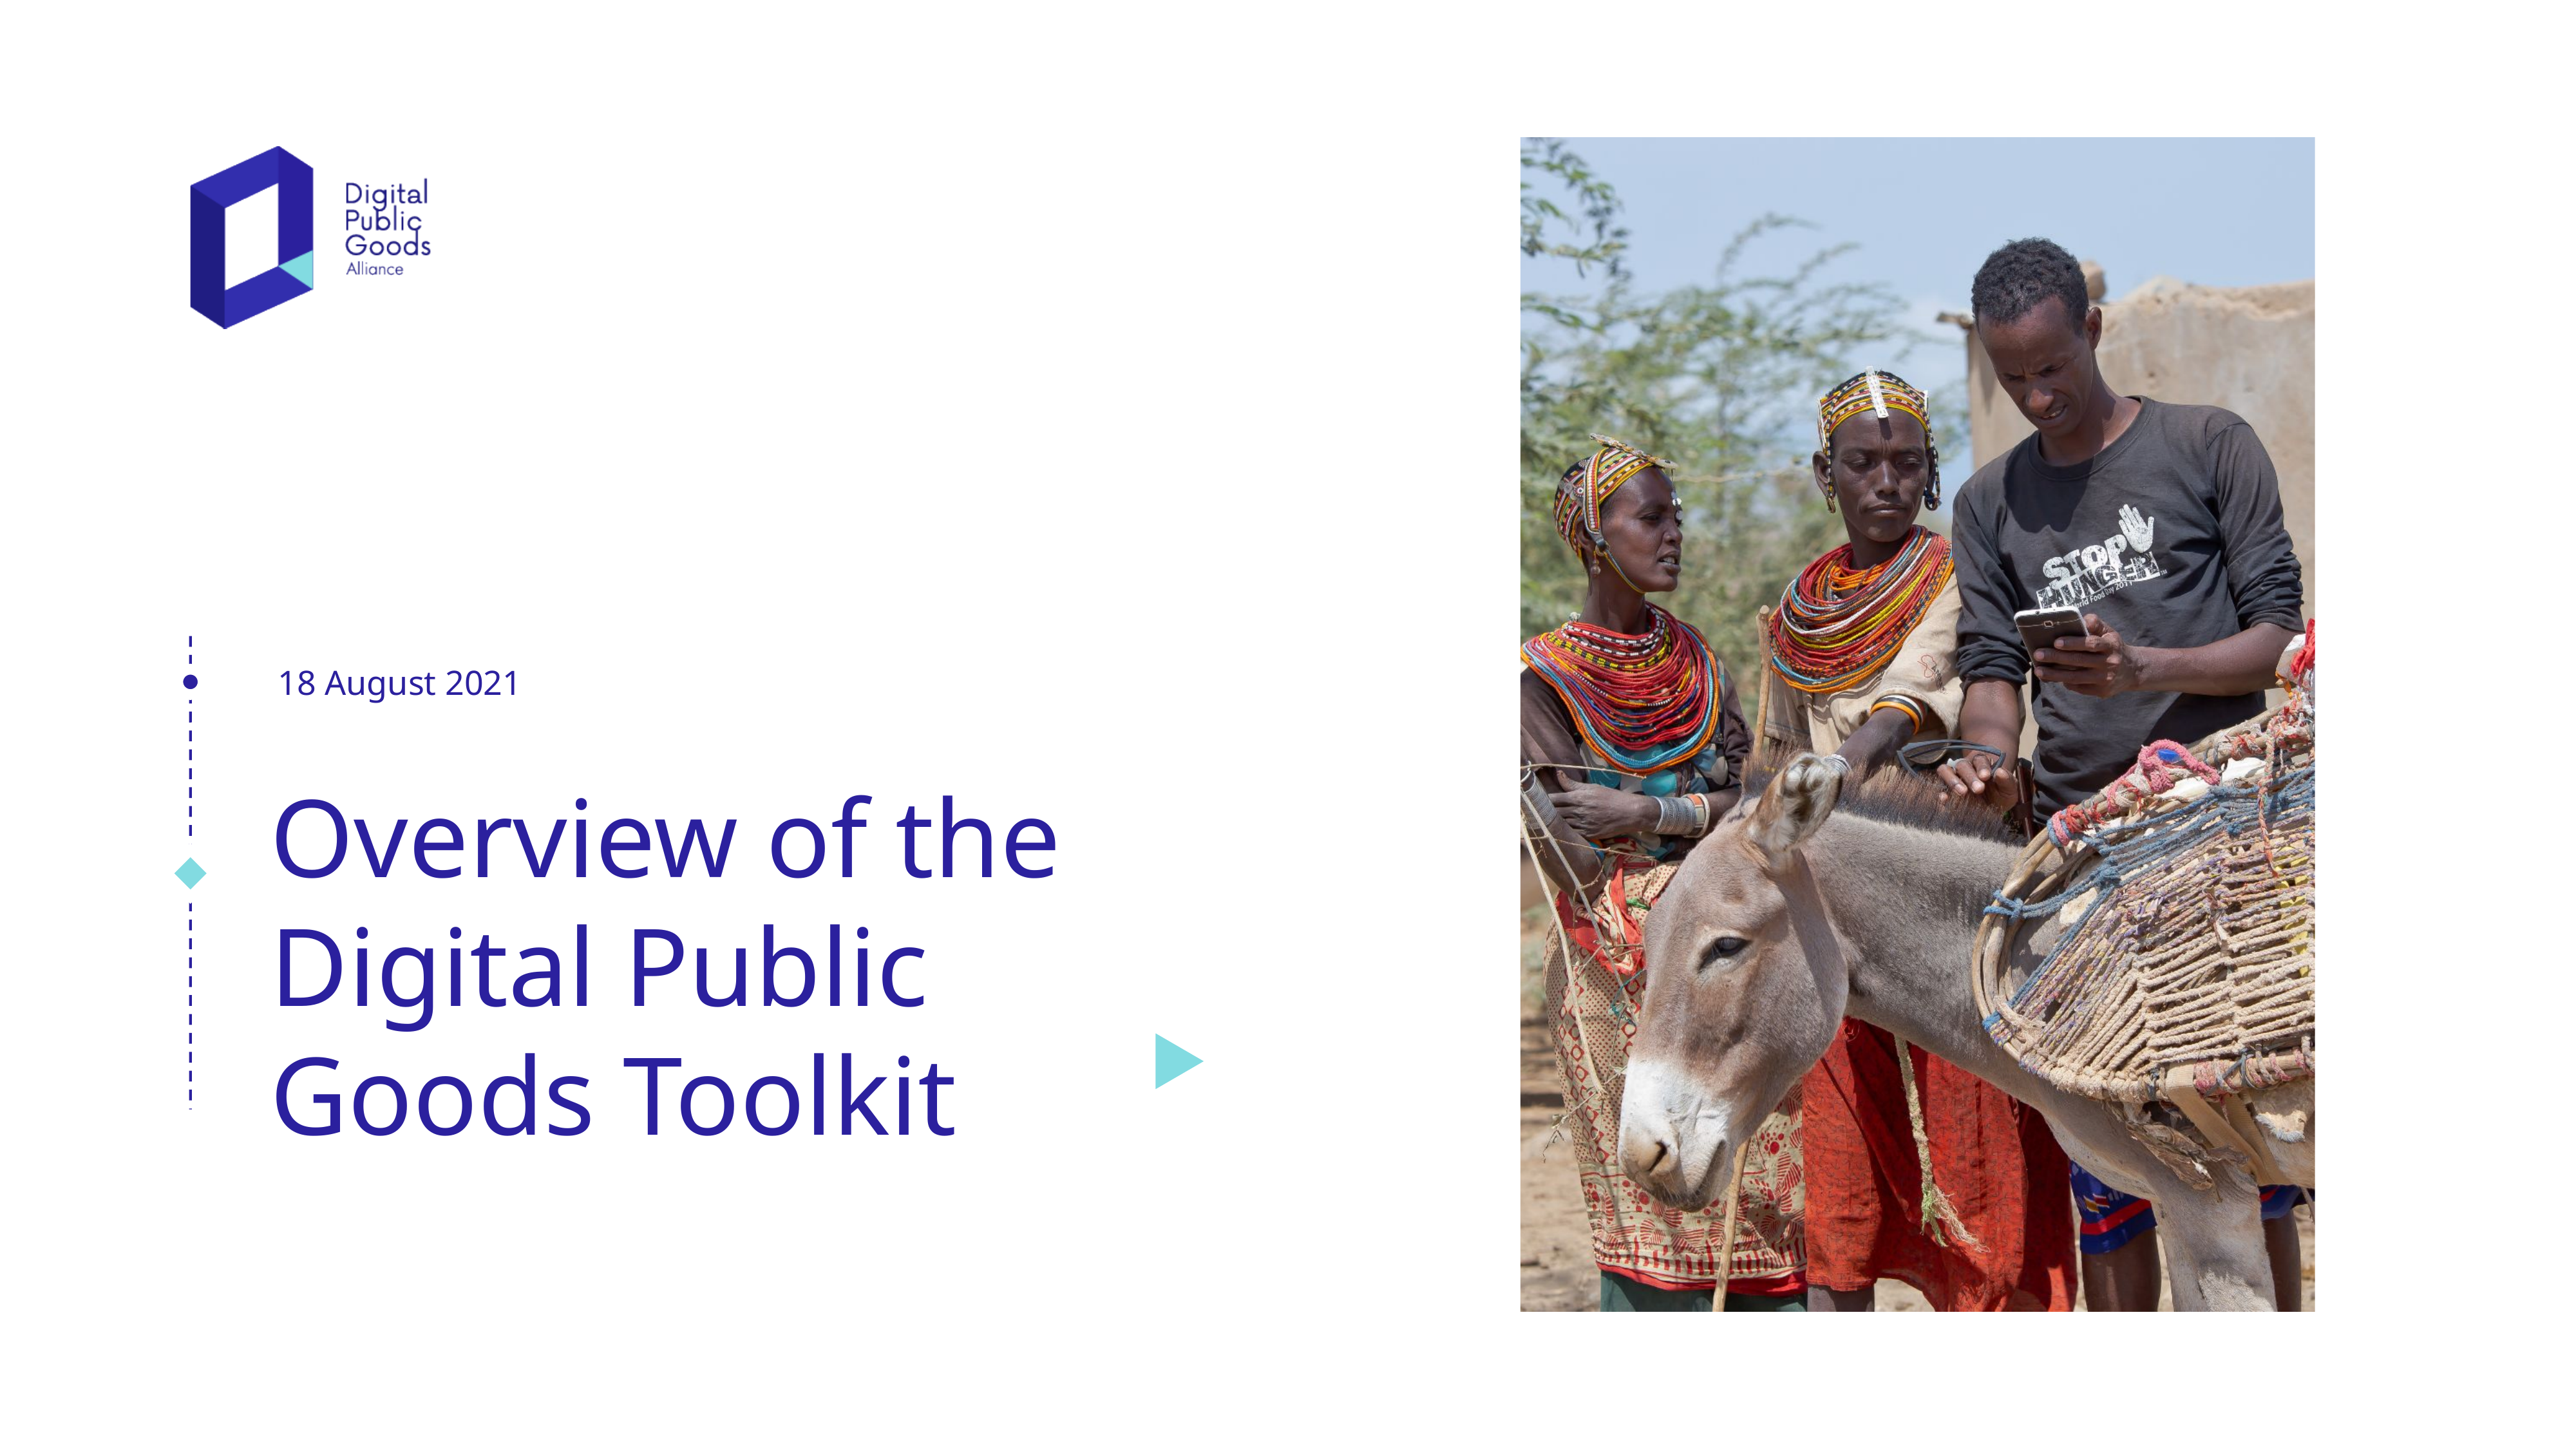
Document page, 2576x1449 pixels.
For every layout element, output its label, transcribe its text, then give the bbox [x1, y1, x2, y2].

text_box [1155, 1033, 1204, 1090]
text_box [177, 669, 204, 695]
picture [1520, 137, 2315, 1312]
text_box 18 August 2021 [268, 647, 585, 717]
picture [190, 146, 431, 329]
text_box [167, 849, 214, 897]
title Overview of the Digital Public Goods Toolkit [260, 817, 1135, 1110]
